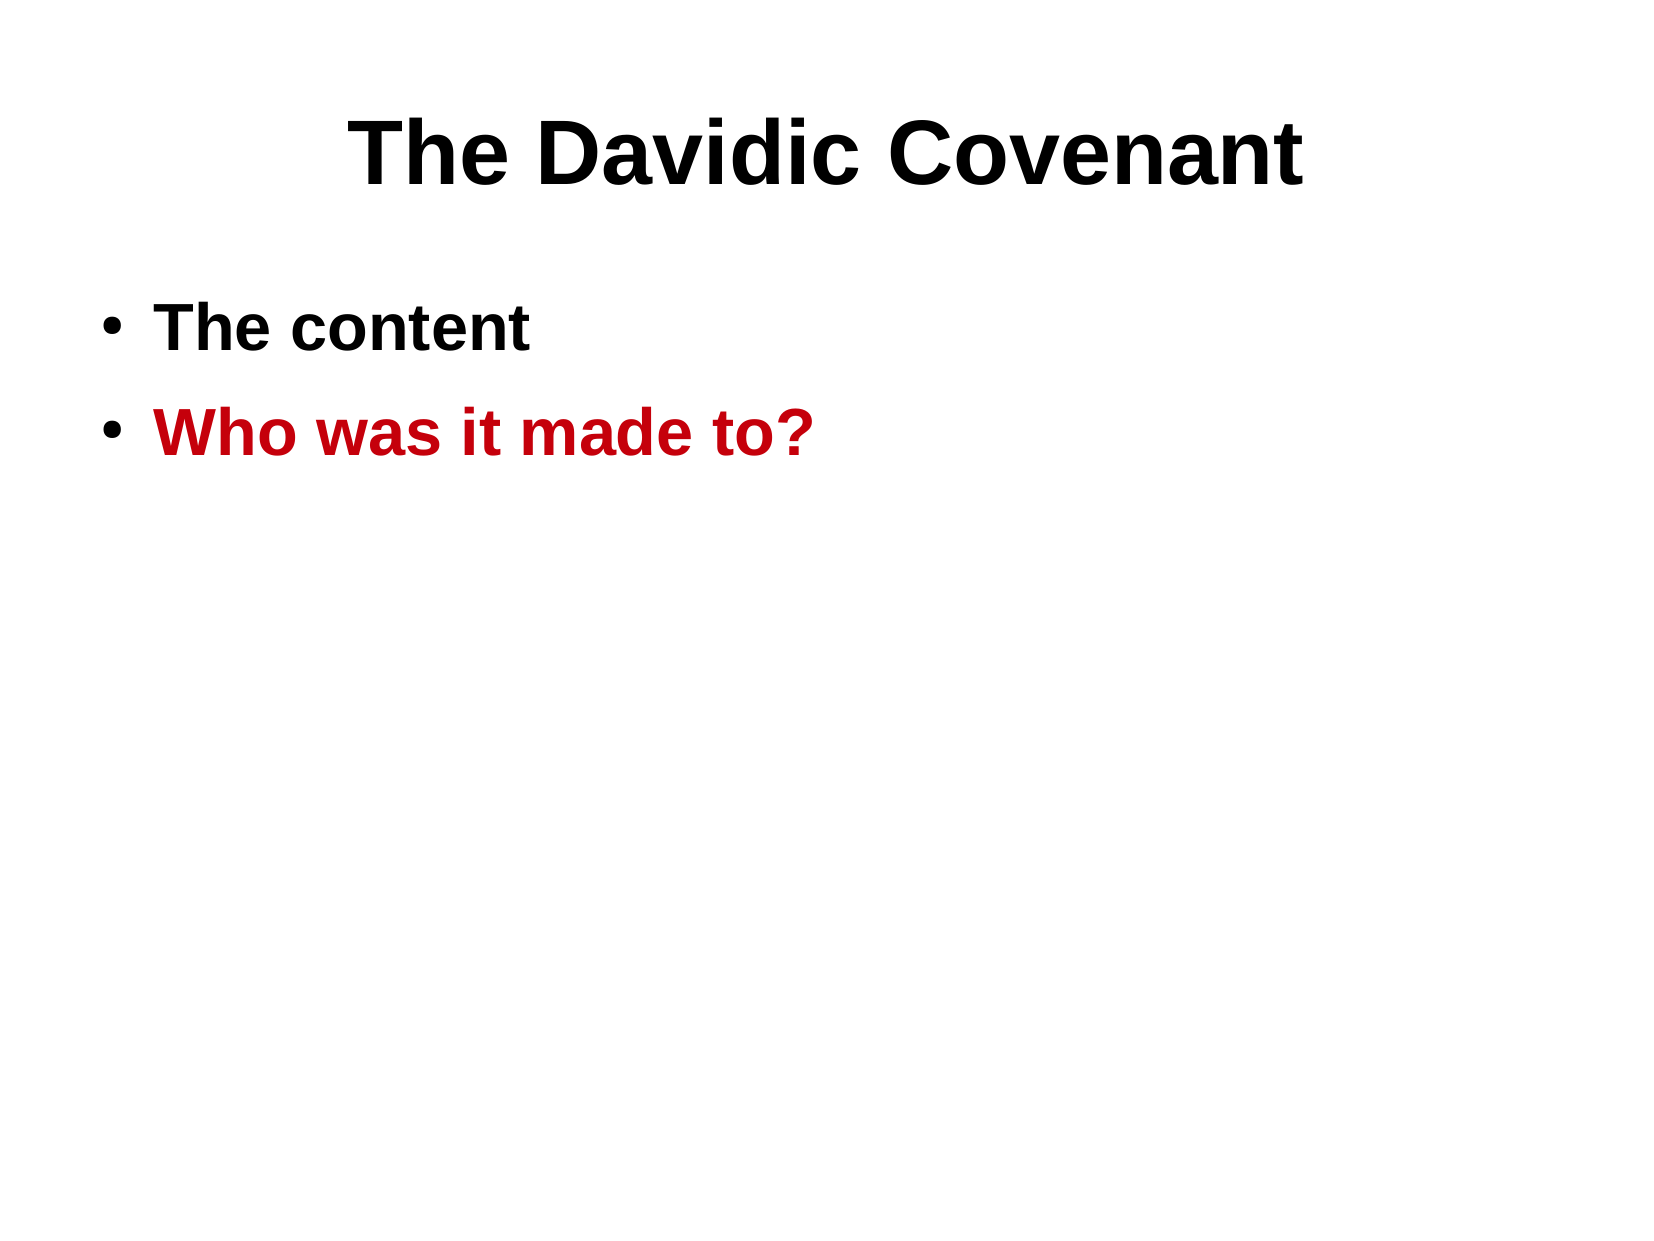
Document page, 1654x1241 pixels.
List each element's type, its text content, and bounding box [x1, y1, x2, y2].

list The content Who was it made to? [82, 290, 1571, 1109]
title The Davidic Covenant [82, 49, 1571, 257]
